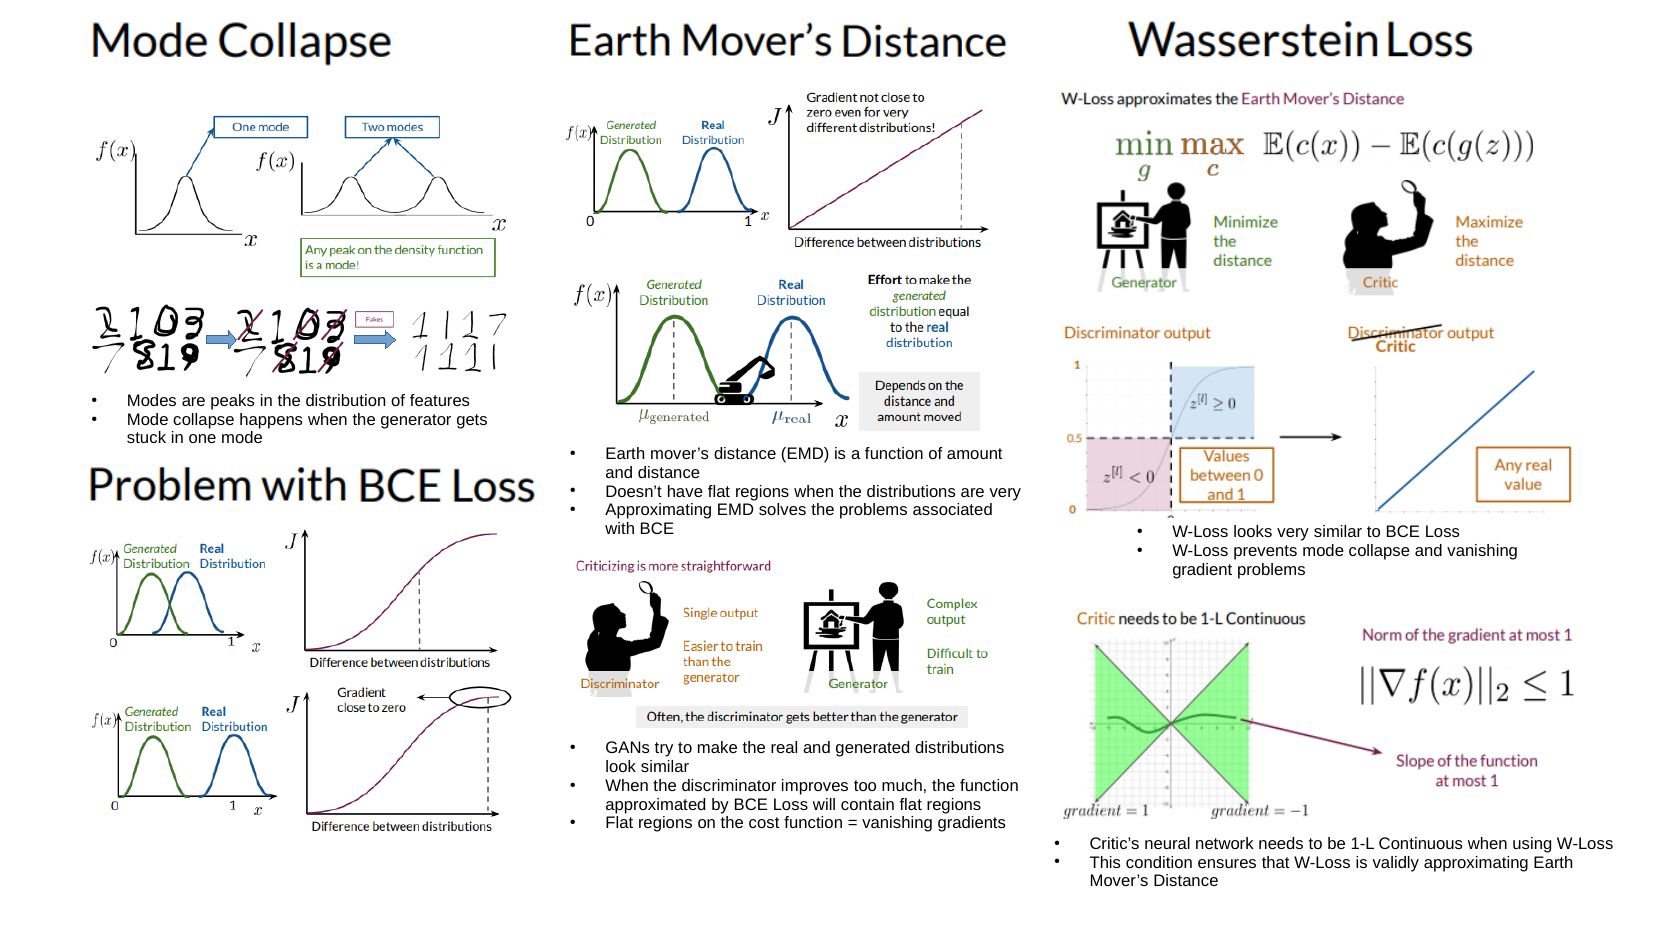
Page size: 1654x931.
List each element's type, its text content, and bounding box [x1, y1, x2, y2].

picture [1111, 10, 1477, 64]
picture [566, 84, 993, 249]
text_box [206, 330, 237, 349]
picture [88, 11, 397, 71]
text_box GANs try to make the real and generated distributions look similar When the discriminator improves too much, the function approximated by BCE Loss will contain flat regions Flat regions on the cost function = vanishing gradients [555, 731, 1158, 840]
text_box Earth mover’s distance (EMD) is a function of amount and distance Doesn’t have flat regions when the distributions are very Approximating EMD solves the problems associated with BCE [555, 436, 1122, 546]
picture [1057, 84, 1577, 518]
text_box W-Loss looks very similar to BCE Loss W-Loss prevents mode collapse and vanishing gradient problems [1122, 514, 1654, 623]
picture [570, 19, 1010, 65]
picture [566, 559, 993, 731]
picture [1057, 608, 1577, 819]
text_box [354, 330, 396, 349]
picture [88, 519, 514, 839]
picture [88, 454, 544, 514]
picture [88, 295, 514, 383]
picture [566, 271, 993, 432]
text_box Modes are peaks in the distribution of features Mode collapse happens when the generator gets stuck in one mode [76, 383, 680, 492]
text_box Critic’s neural network needs to be 1-L Continuous when using W-Loss This condition ensures that W-Loss is validly approximating Earth Mover’s Distance [1039, 826, 1642, 931]
picture [88, 85, 514, 284]
